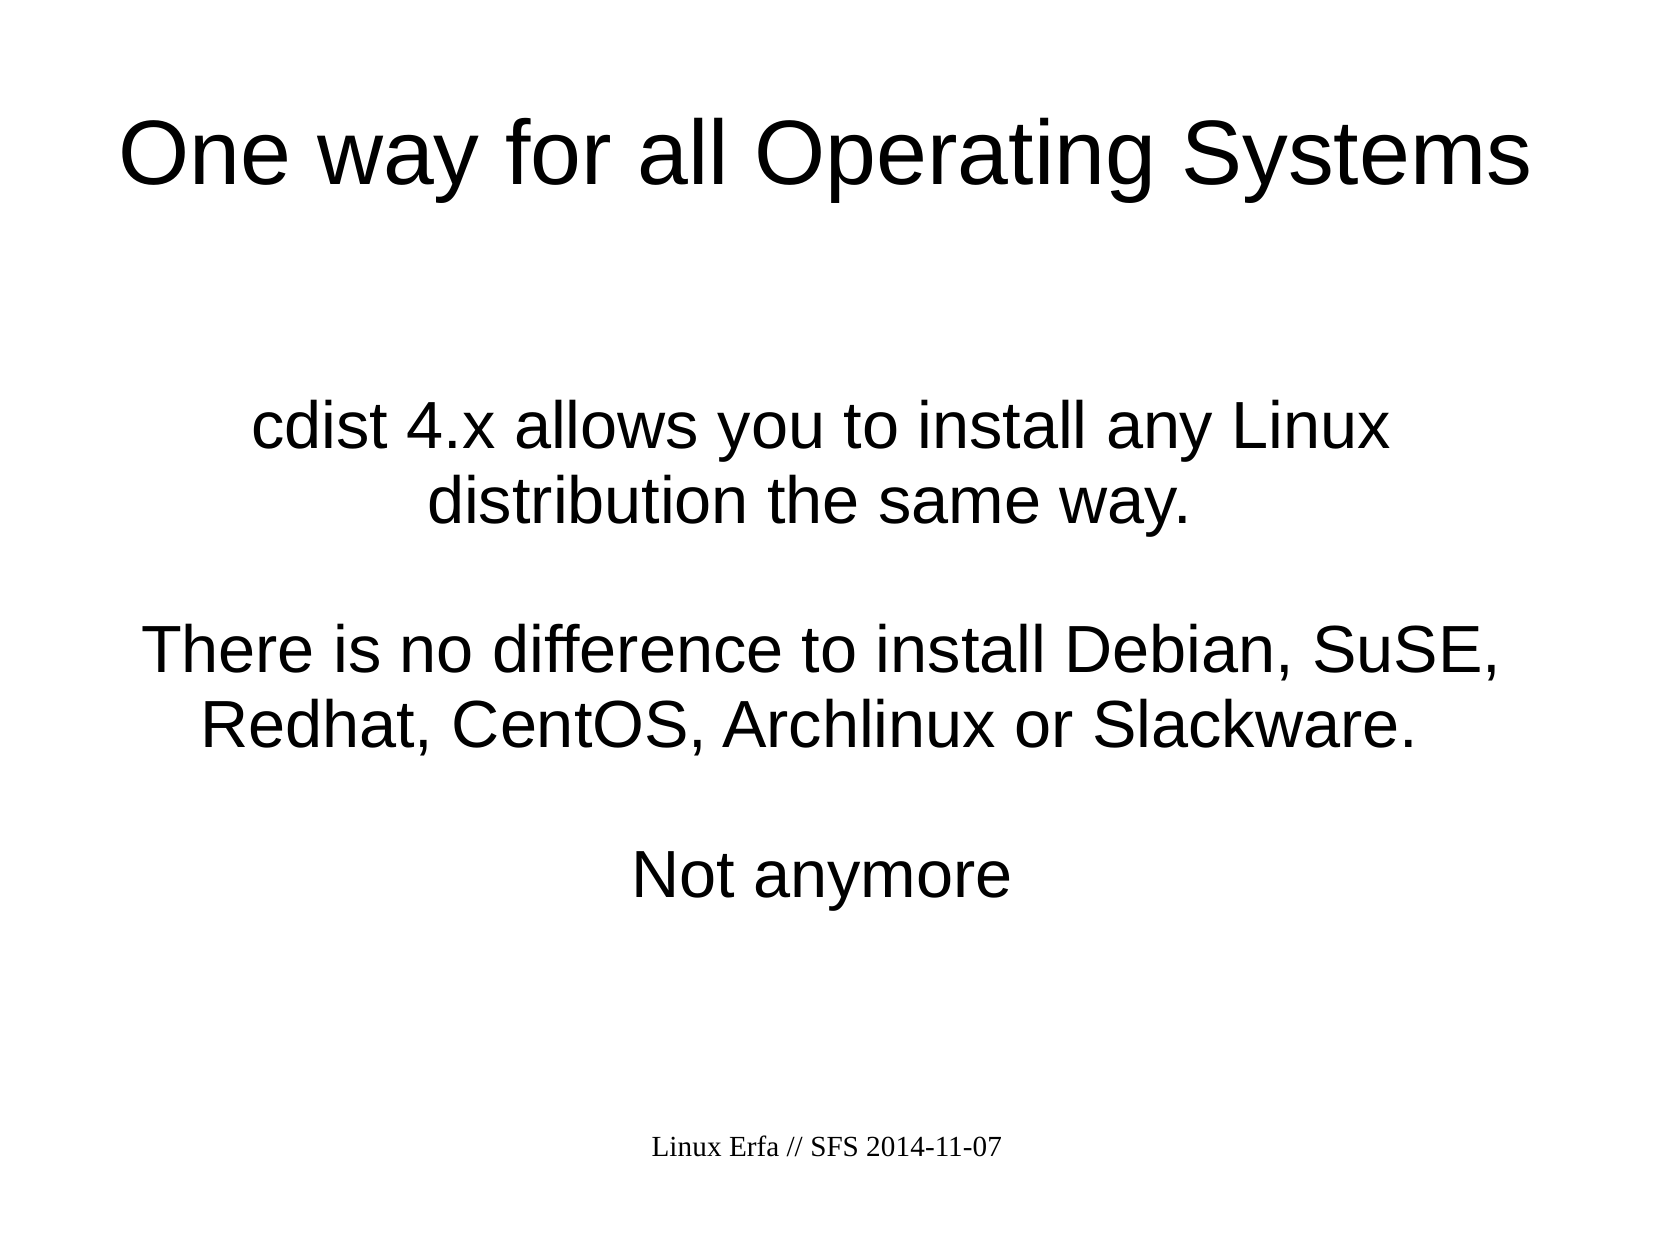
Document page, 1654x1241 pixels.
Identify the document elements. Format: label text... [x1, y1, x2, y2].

title One way for all Operating Systems [82, 49, 1571, 257]
subtitle cdist 4.x allows you to install any Linux distribution the same way. There is no difference to install Debian, SuSE, Redhat, CentOS, Archlinux or Slackware. Not anymore [82, 290, 1538, 1010]
